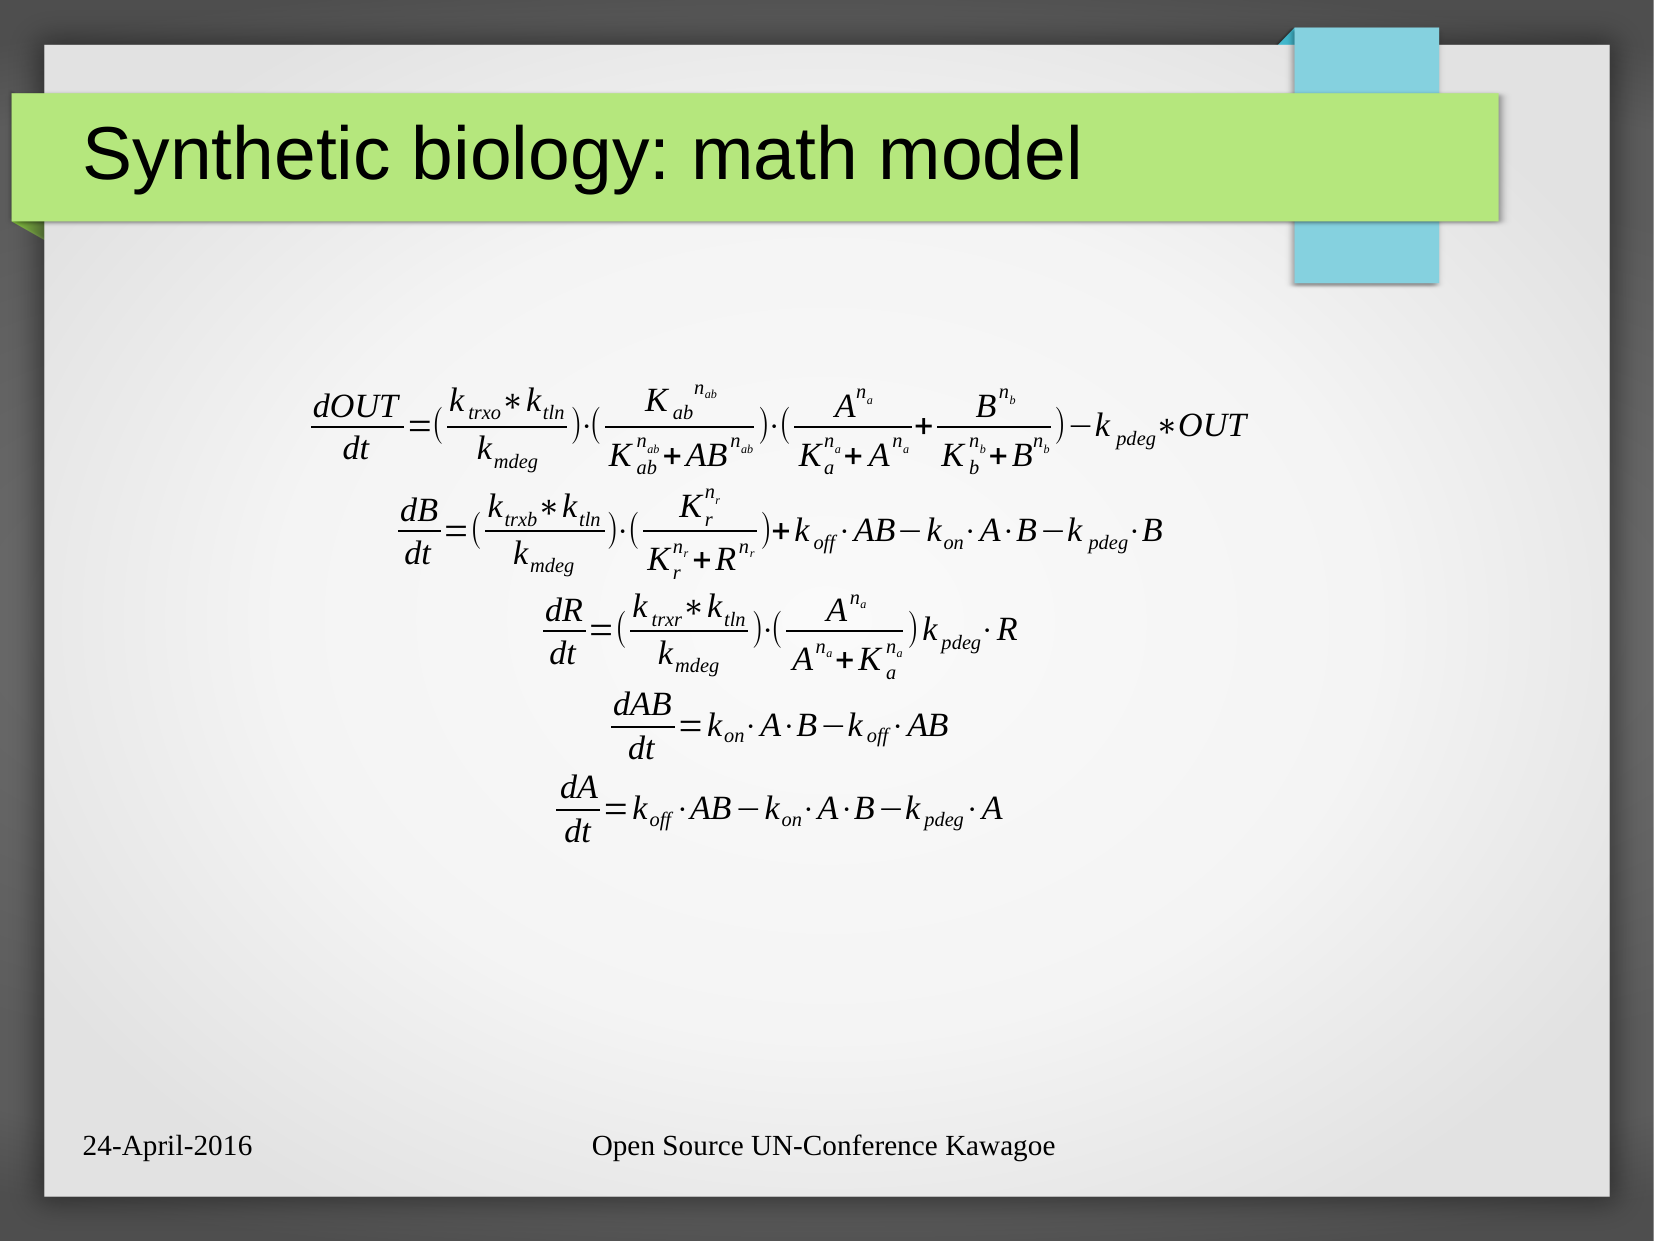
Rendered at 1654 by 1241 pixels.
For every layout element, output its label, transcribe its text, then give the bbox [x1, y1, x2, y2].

picture [0, 0, 1654, 1241]
chart [300, 375, 1259, 850]
title Synthetic biology: math model [82, 94, 1264, 213]
